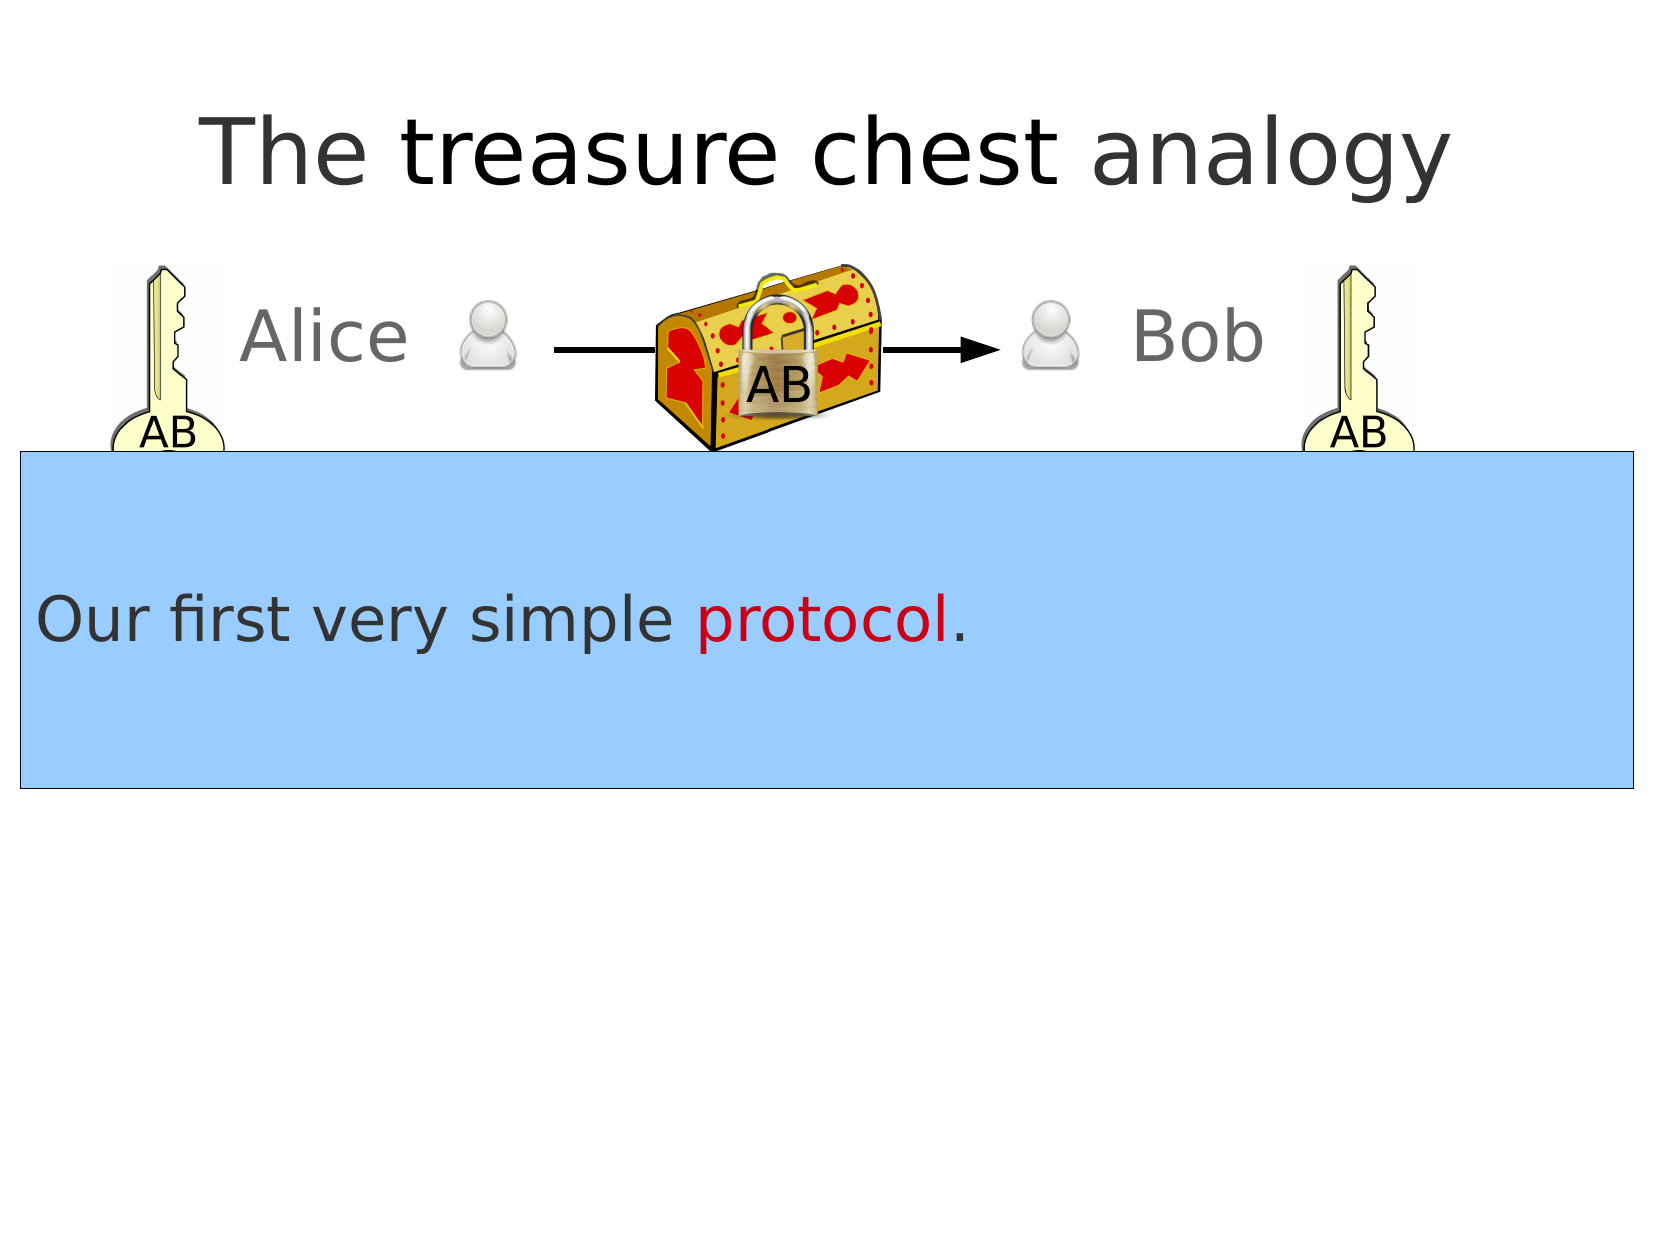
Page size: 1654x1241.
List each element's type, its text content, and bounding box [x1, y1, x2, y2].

text_box Alice [226, 288, 426, 386]
picture [1298, 262, 1416, 451]
picture [450, 299, 525, 375]
picture [107, 262, 226, 451]
text_box Bob [1115, 288, 1298, 386]
text_box Our first very simple protocol. [20, 451, 1634, 789]
picture [655, 264, 883, 451]
title The treasure chest analogy [82, 49, 1571, 257]
picture [1012, 299, 1088, 375]
